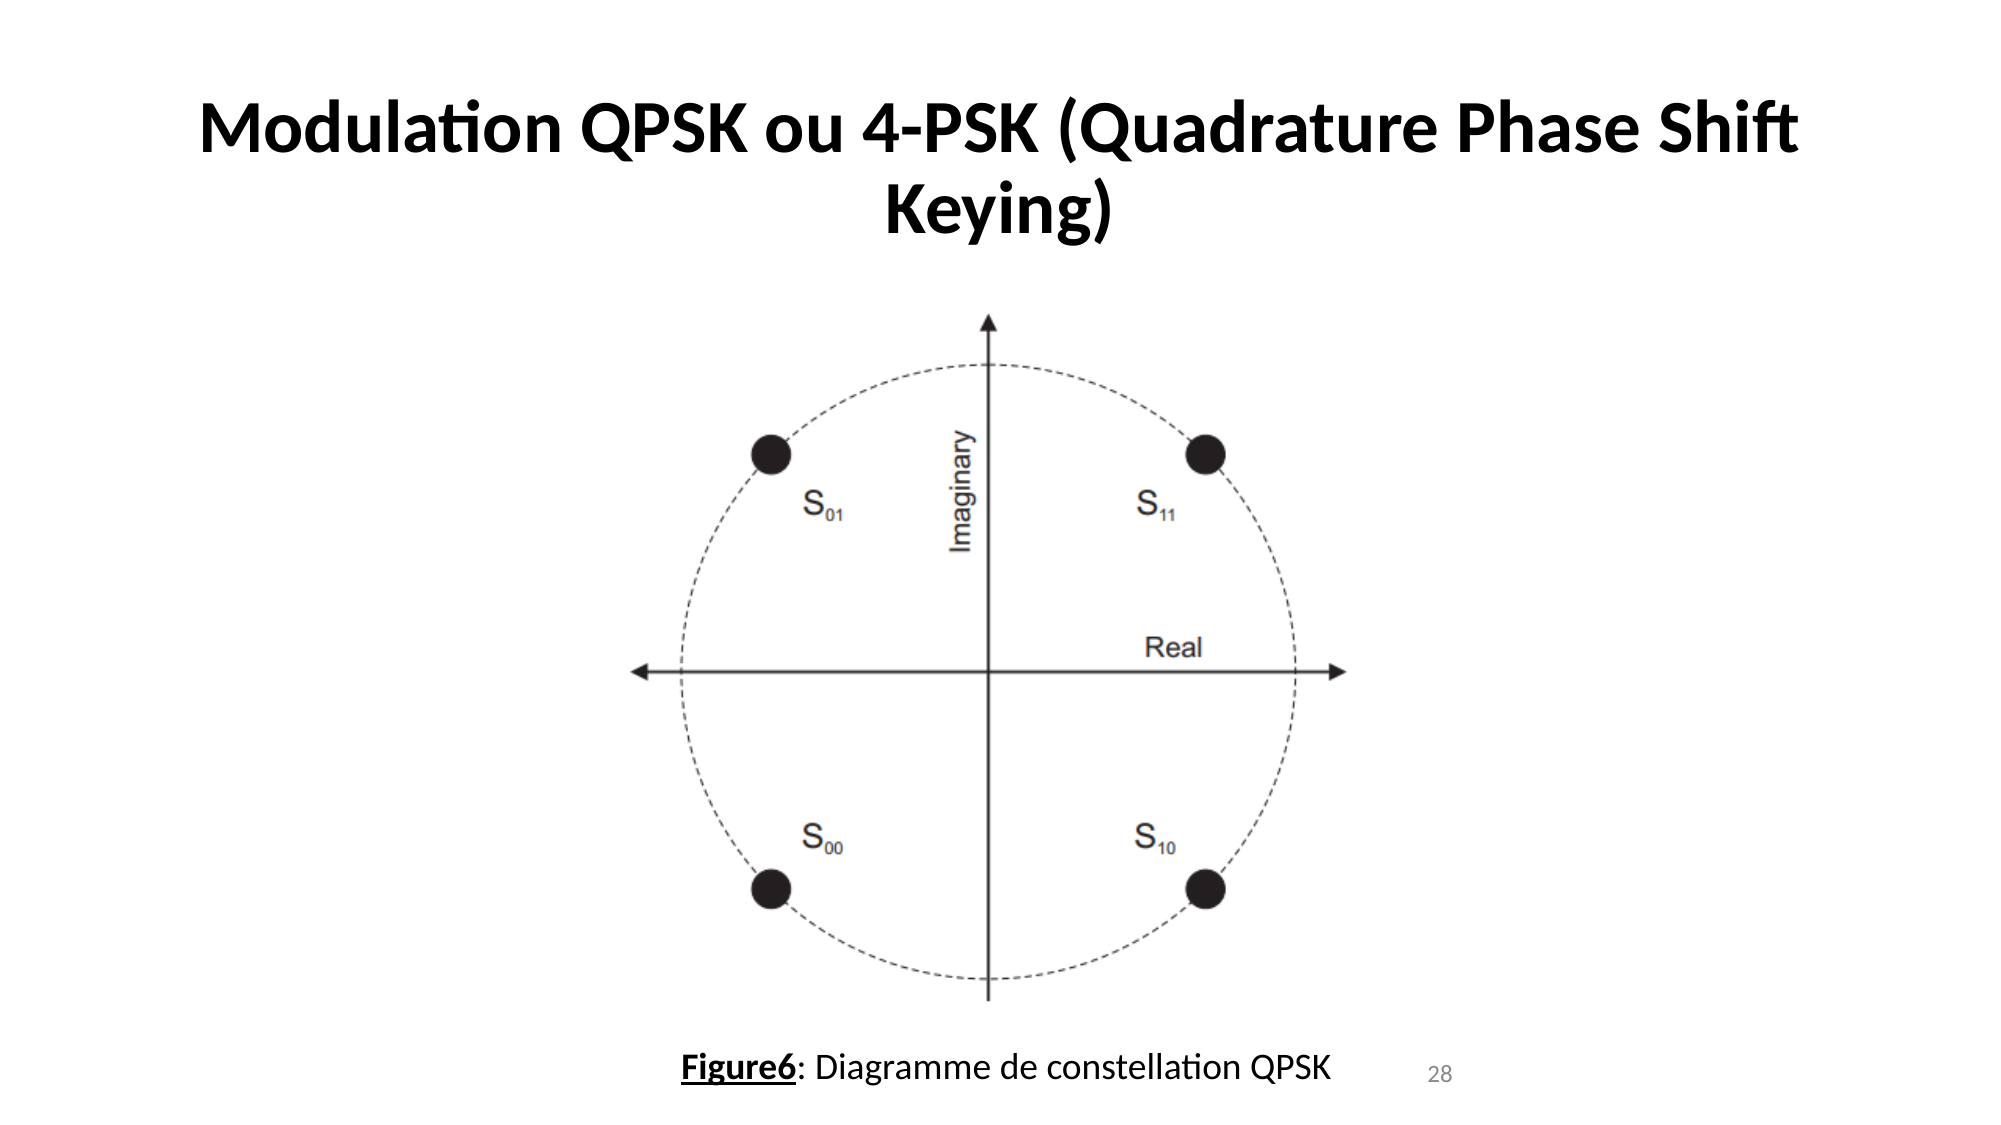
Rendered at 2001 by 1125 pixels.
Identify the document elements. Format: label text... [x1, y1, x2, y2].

text_box [1412, 1042, 1863, 1103]
title Modulation QPSK ou 4-PSK (Quadrature Phase Shift Keying) [137, 59, 1863, 278]
text_box Figure6: Diagramme de constellation QPSK [666, 1034, 1353, 1096]
picture [602, 310, 1398, 1003]
